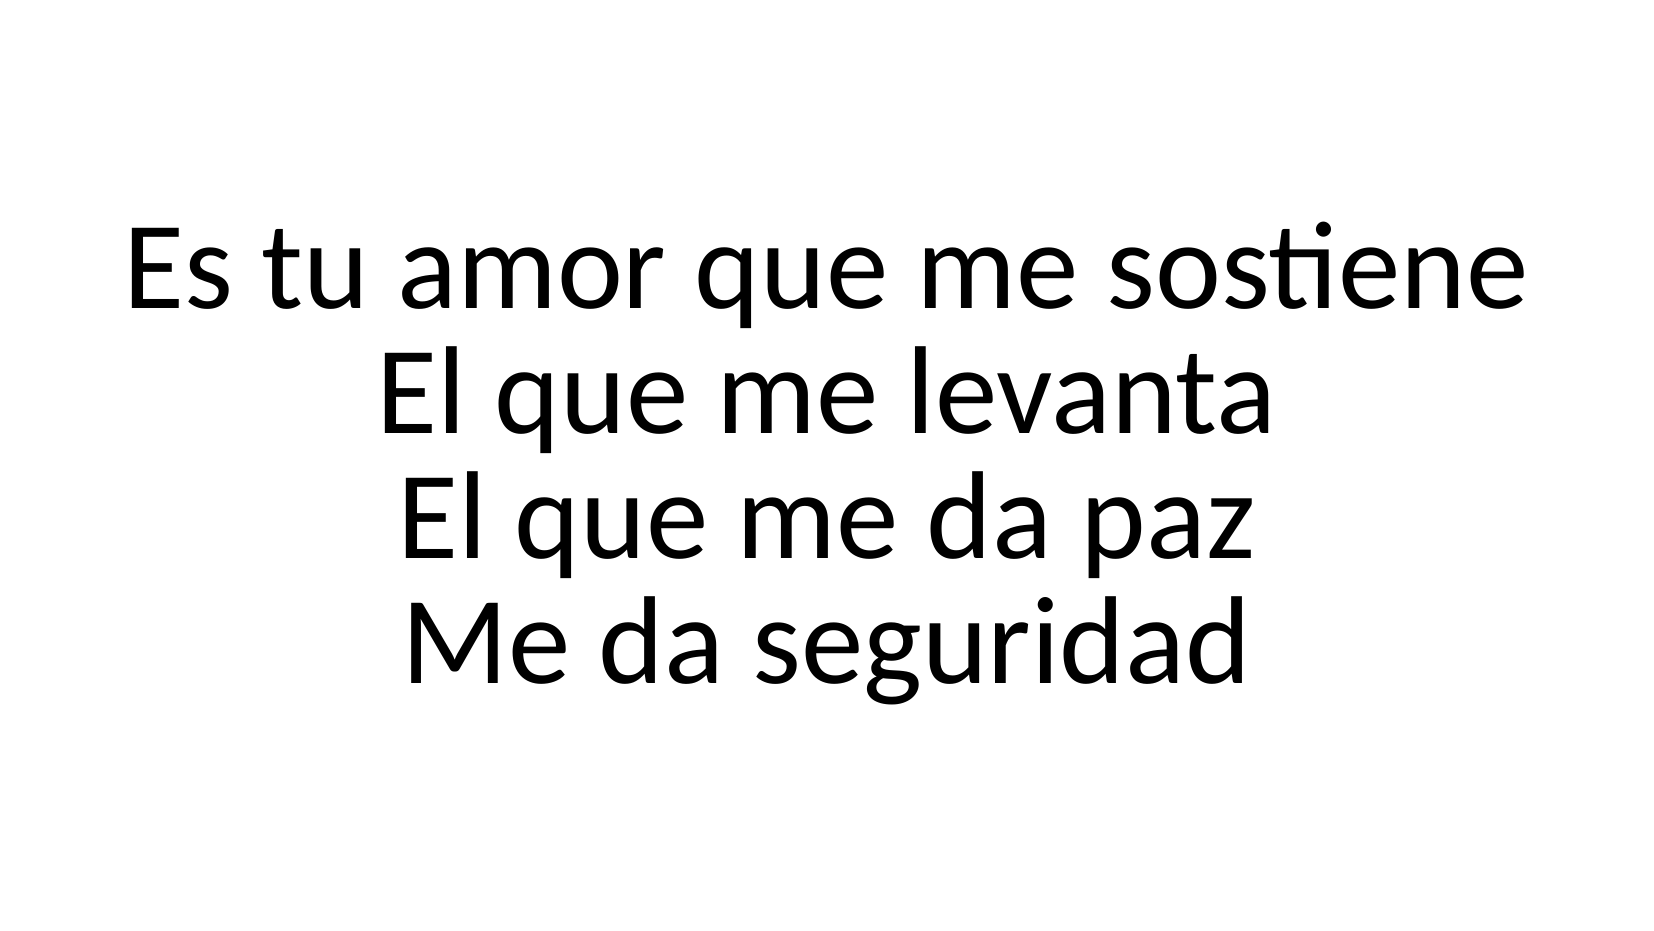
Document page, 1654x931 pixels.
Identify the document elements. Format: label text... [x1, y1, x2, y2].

title Es tu amor que me sostiene El que me levanta El que me da paz Me da seguridad [0, 0, 1654, 931]
